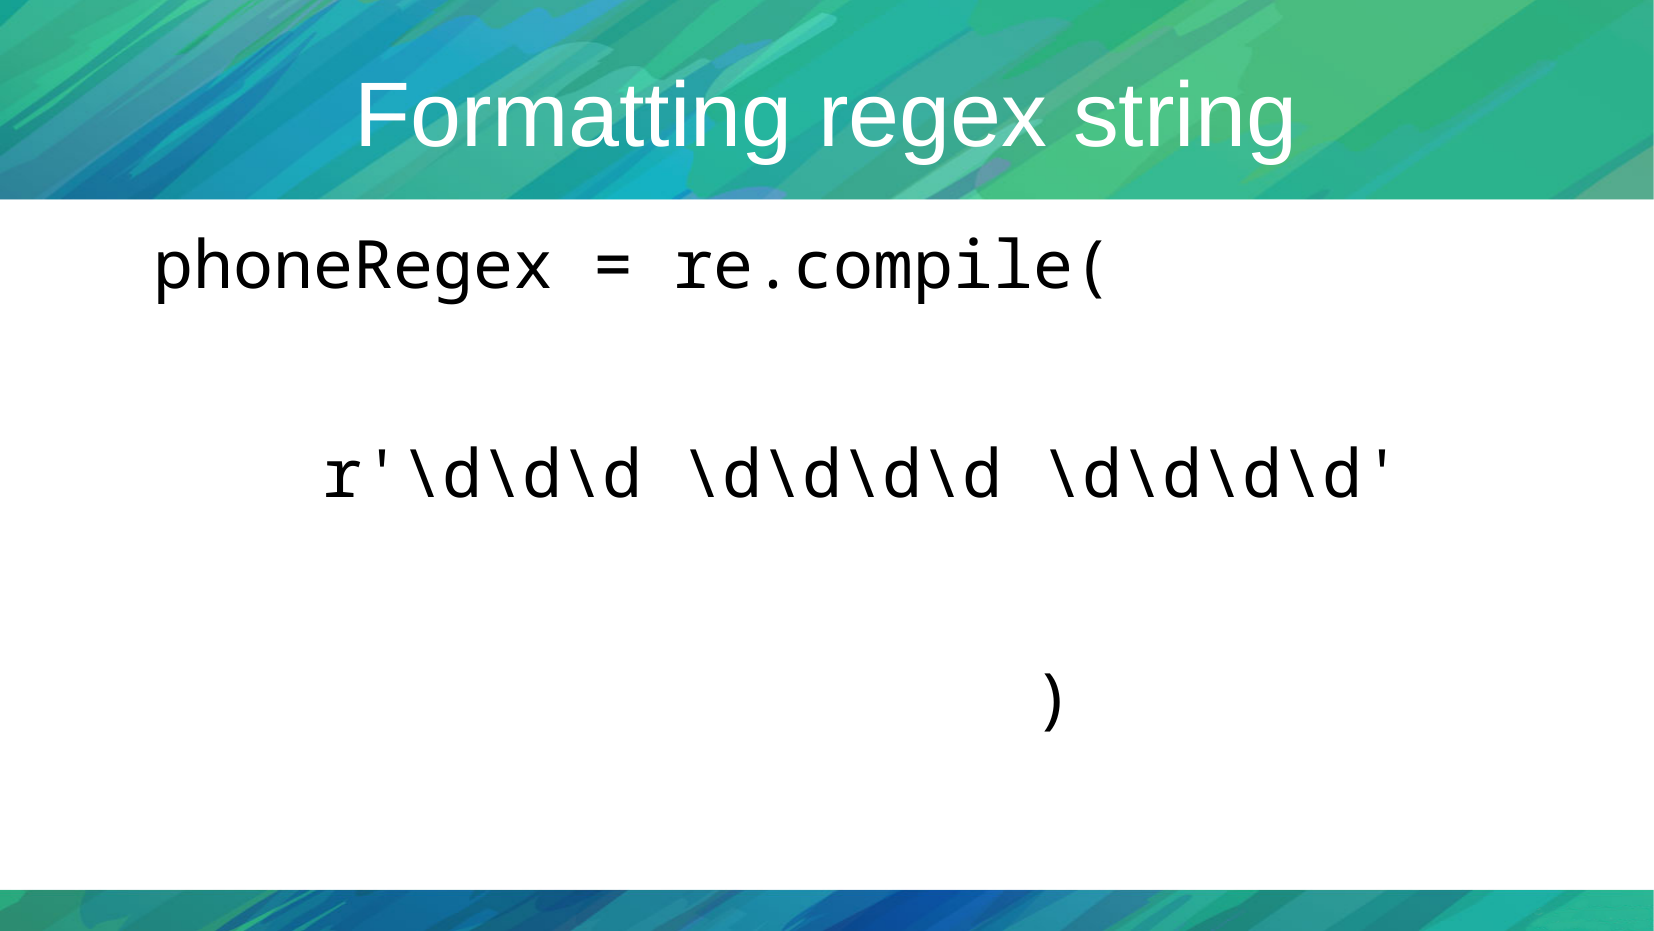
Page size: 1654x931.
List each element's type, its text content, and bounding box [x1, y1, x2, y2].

title Formatting regex string [82, 37, 1571, 193]
picture [0, 0, 1654, 931]
list phoneRegex = re.compile( r'\d\d\d \d\d\d\d \d\d\d\d' ) [82, 217, 1571, 757]
